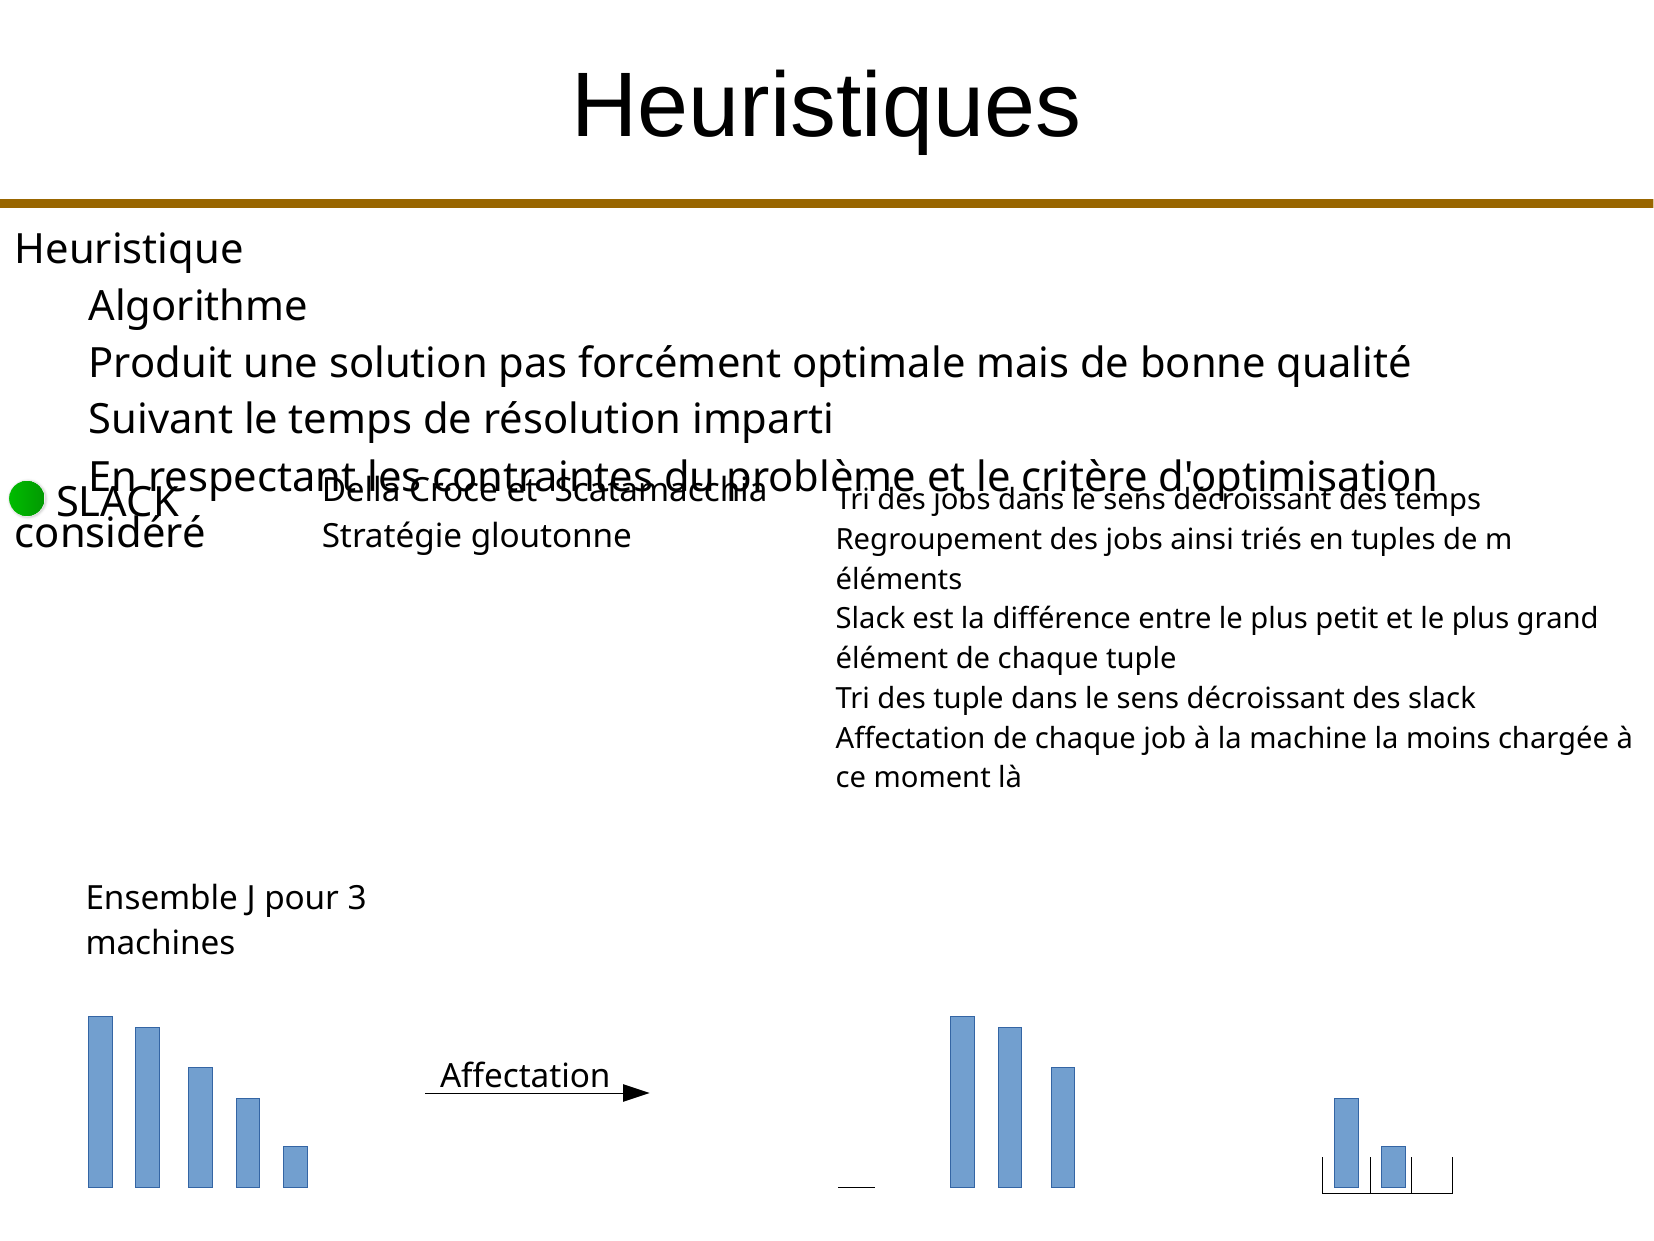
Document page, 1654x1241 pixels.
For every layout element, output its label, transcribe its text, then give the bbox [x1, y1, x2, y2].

text_box [236, 1098, 260, 1188]
text_box Ensemble J pour 3 machines [70, 866, 532, 920]
text_box [135, 1027, 160, 1188]
text_box [1051, 1067, 1075, 1188]
text_box Tri des jobs dans le sens décroissant des temps Regroupement des jobs ainsi triés en tuples de m éléments Slack est la différence entre le plus petit et le plus grand élément de chaque tuple Tri des tuple dans le sens décroissant des slack Affectation de chaque job à la machine la moins chargée à ce moment là [820, 470, 1654, 723]
text_box [1381, 1146, 1406, 1188]
text_box Heuristique Algorithme Produit une solution pas forcément optimale mais de bonne qualité Suivant le temps de résolution imparti En respectant les contraintes du problème et le critère d'optimisation considéré [0, 210, 1654, 465]
text_box [1334, 1098, 1359, 1188]
text_box [283, 1146, 308, 1188]
title Heuristiques [82, 34, 1571, 174]
text_box Affectation [425, 1044, 674, 1136]
text_box [998, 1027, 1022, 1188]
text_box [188, 1067, 213, 1188]
text_box SLACK [41, 464, 225, 528]
text_box Della Croce et Scatamacchia Stratégie gloutonne [307, 459, 810, 551]
picture [6, 478, 50, 521]
text_box [950, 1016, 975, 1188]
text_box [88, 1016, 113, 1188]
